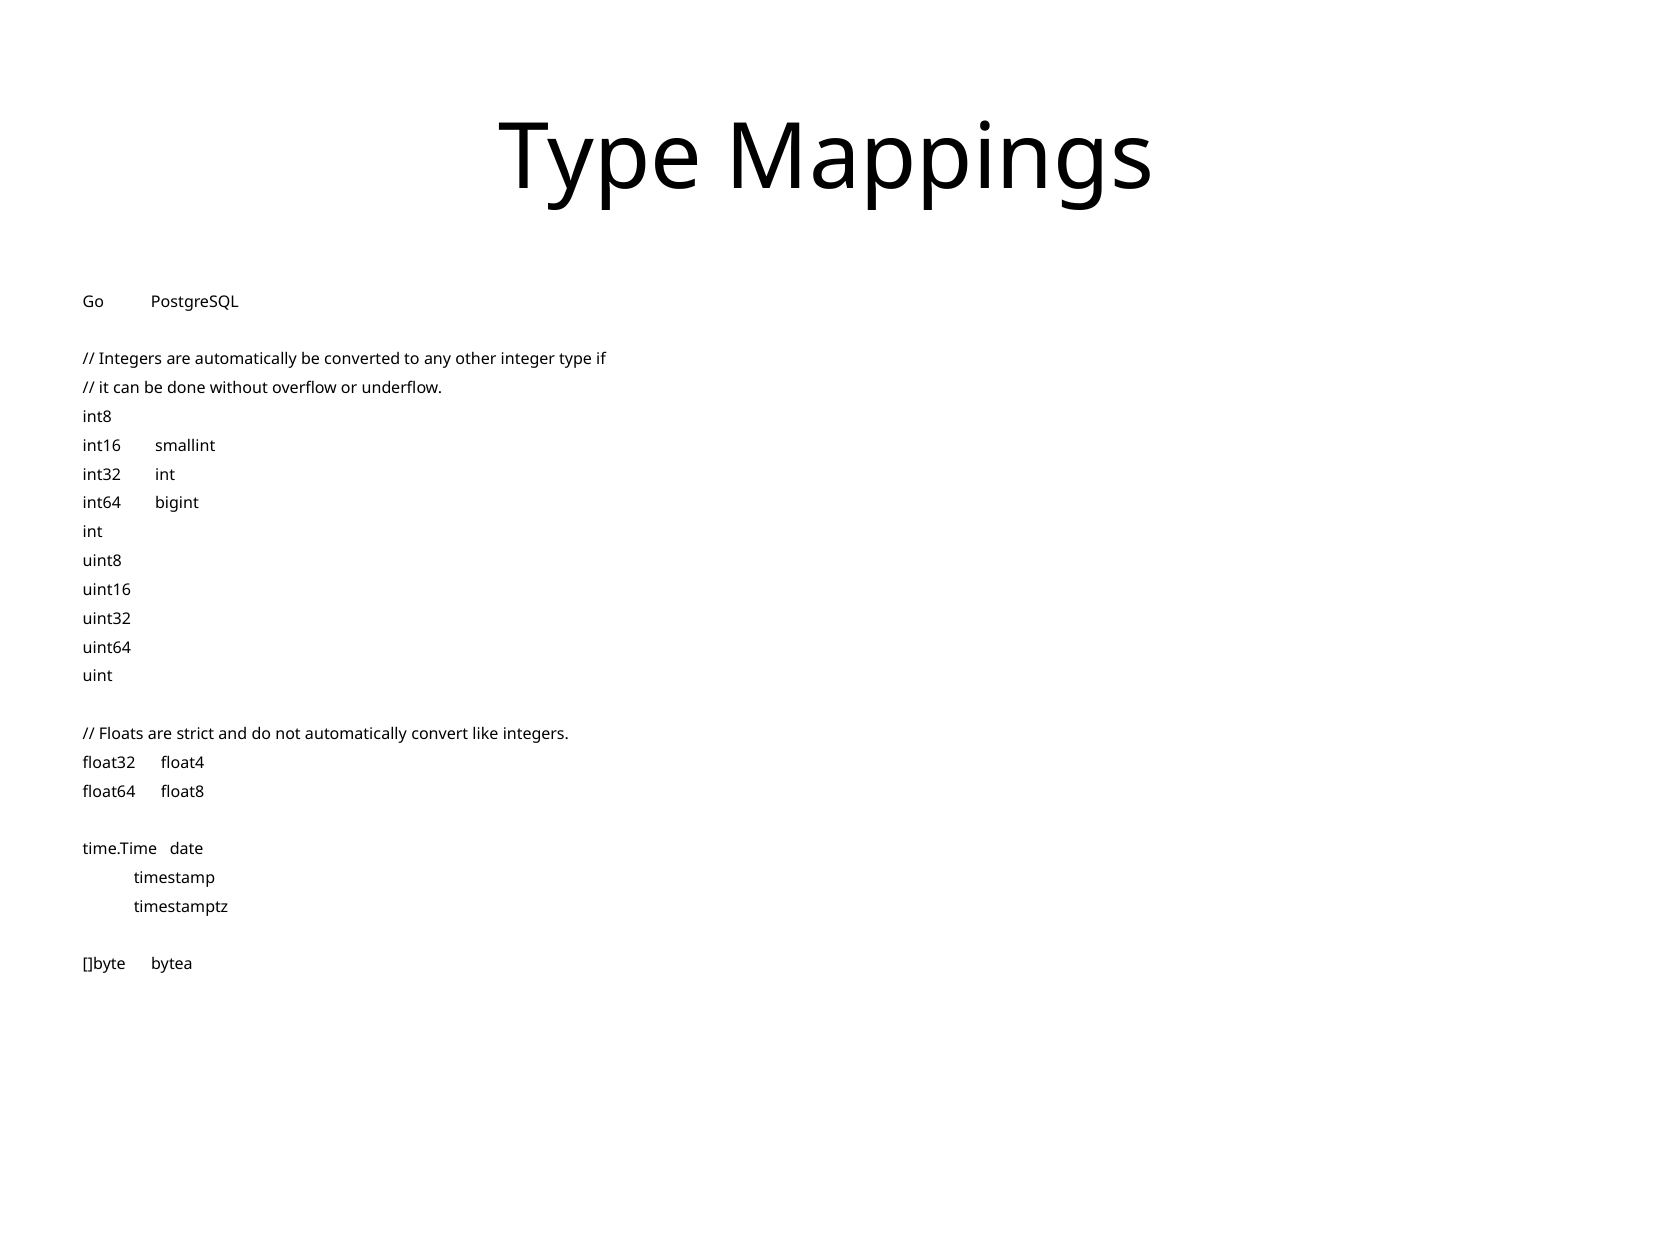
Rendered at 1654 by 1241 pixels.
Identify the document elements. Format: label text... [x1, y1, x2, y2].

list Go PostgreSQL // Integers are automatically be converted to any other integer type if // it can be done without overflow or underflow. int8 int16 smallint int32 int int64 bigint int uint8 uint16 uint32 uint64 uint // Floats are strict and do not automatically convert like integers. float32 float4 float64 float8 time.Time date timestamp timestamptz []byte bytea [82, 290, 1571, 1010]
title Type Mappings [82, 49, 1571, 257]
